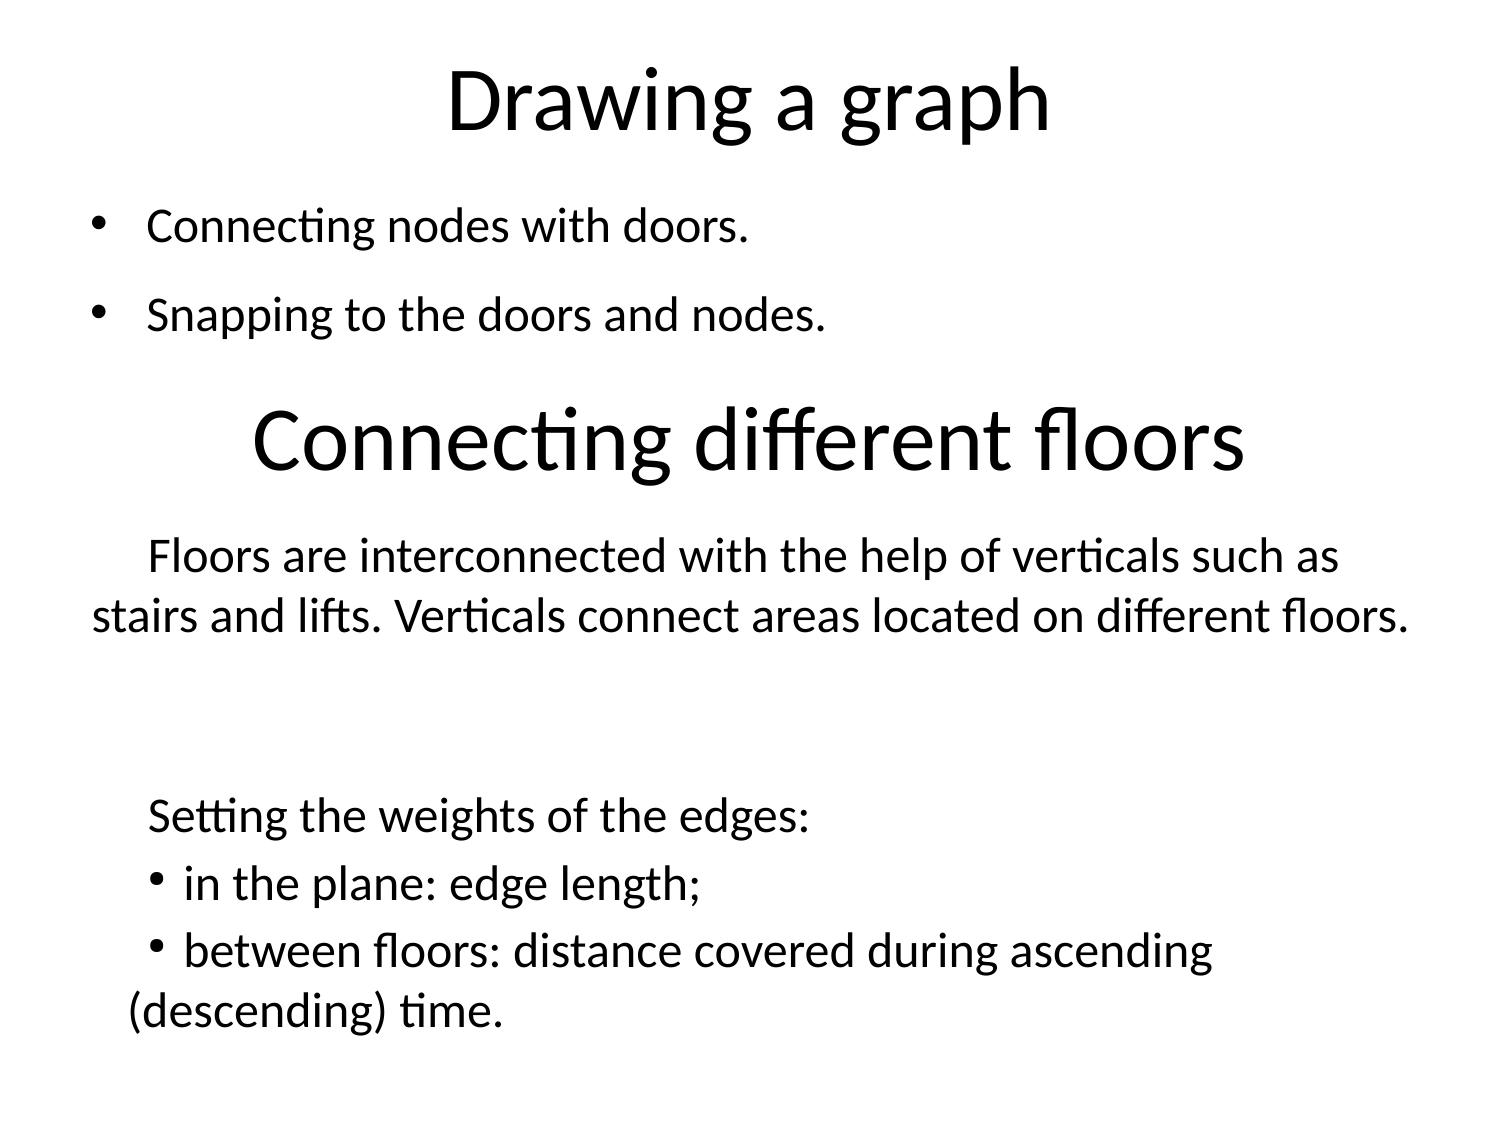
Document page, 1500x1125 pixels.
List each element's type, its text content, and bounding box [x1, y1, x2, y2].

title Drawing a graph [75, 0, 1425, 184]
text_box Setting the weights of the edges: in the plane: edge length; between floors: distance covered during ascending (descending) time. [76, 775, 1427, 965]
text_box Floors are interconnected with the help of verticals such as stairs and lifts. Verticals connect areas located on different floors. [76, 515, 1427, 705]
list Connecting nodes with doors. Snapping to the doors and nodes. [75, 184, 1425, 339]
text_box Connecting different floors [74, 339, 1425, 528]
